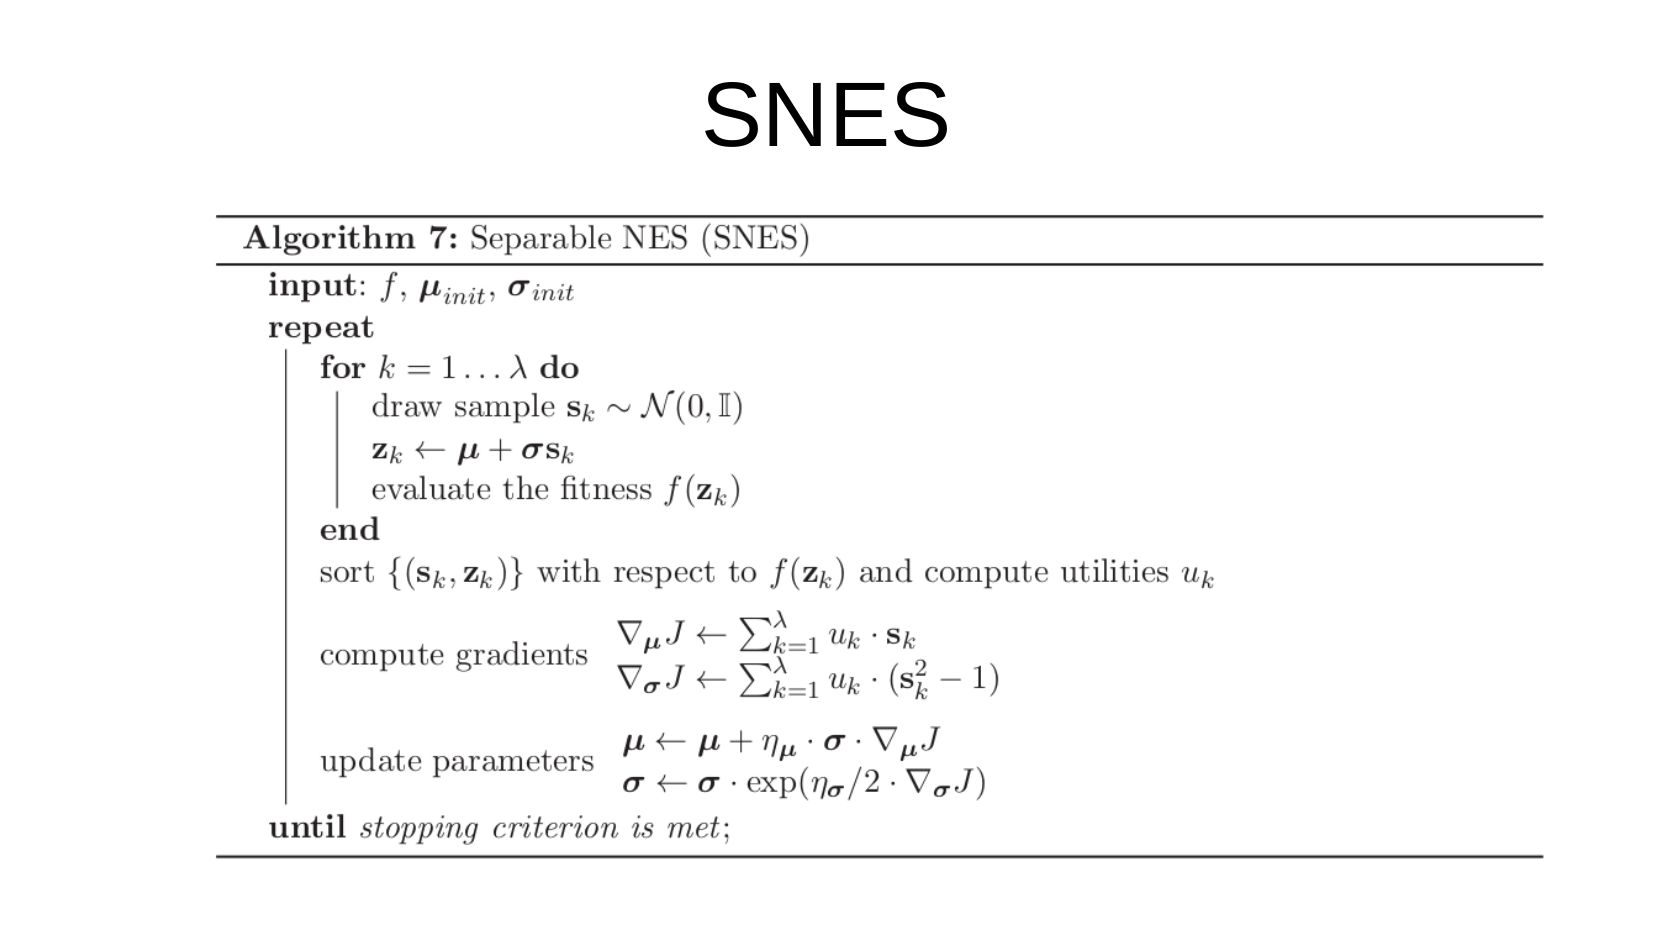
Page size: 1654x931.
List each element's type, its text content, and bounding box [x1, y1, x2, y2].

picture [210, 209, 1546, 866]
title SNES [82, 37, 1571, 193]
